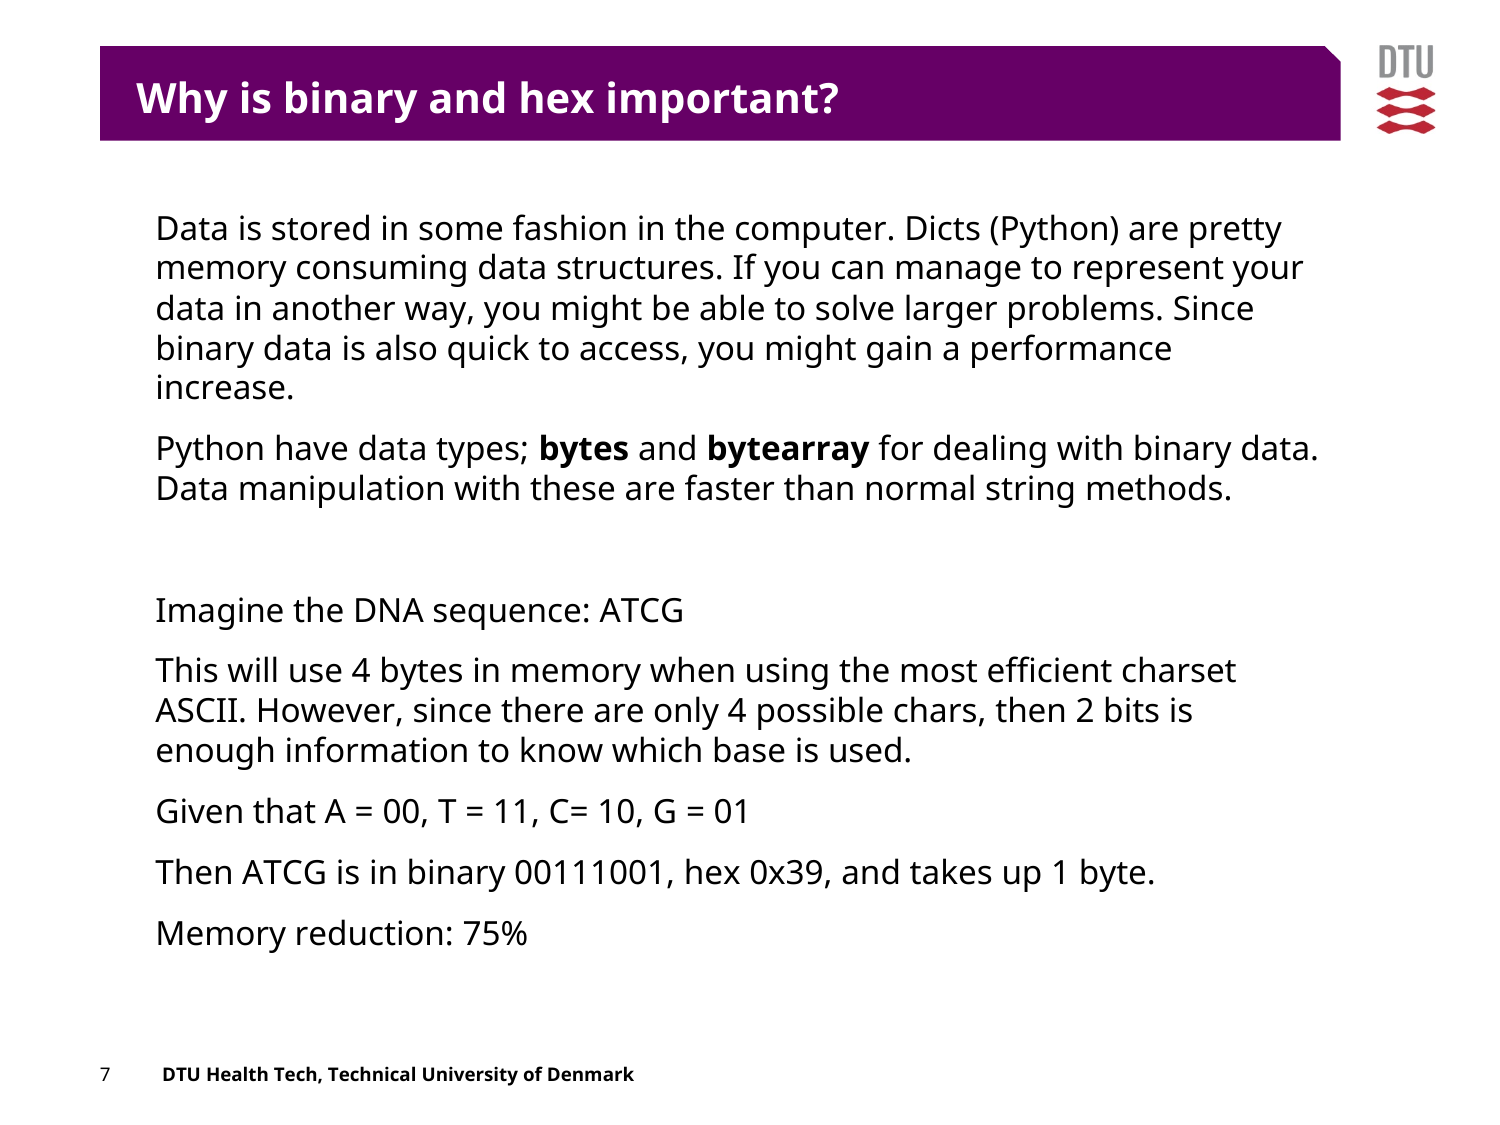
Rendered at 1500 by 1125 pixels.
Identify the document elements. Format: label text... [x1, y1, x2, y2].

picture [1356, 45, 1436, 134]
text_box Data is stored in some fashion in the computer. Dicts (Python) are pretty memory consuming data structures. If you can manage to represent your data in another way, you might be able to solve larger problems. Since binary data is also quick to access, you might gain a performance increase. Python have data types; bytes and bytearray for dealing with binary data. Data manipulation with these are faster than normal string methods. Imagine the DNA sequence: ATCG This will use 4 bytes in memory when using the most efficient charset ASCII. However, since there are only 4 possible chars, then 2 bits is enough information to know which base is used. Given that A = 00, T = 11, C= 10, G = 01 Then ATCG is in binary 00111001, hex 0x39, and takes up 1 byte. Memory reduction: 75% [140, 199, 1336, 960]
text_box [100, 46, 1341, 141]
text_box Why is binary and hex important? [136, 45, 1412, 123]
